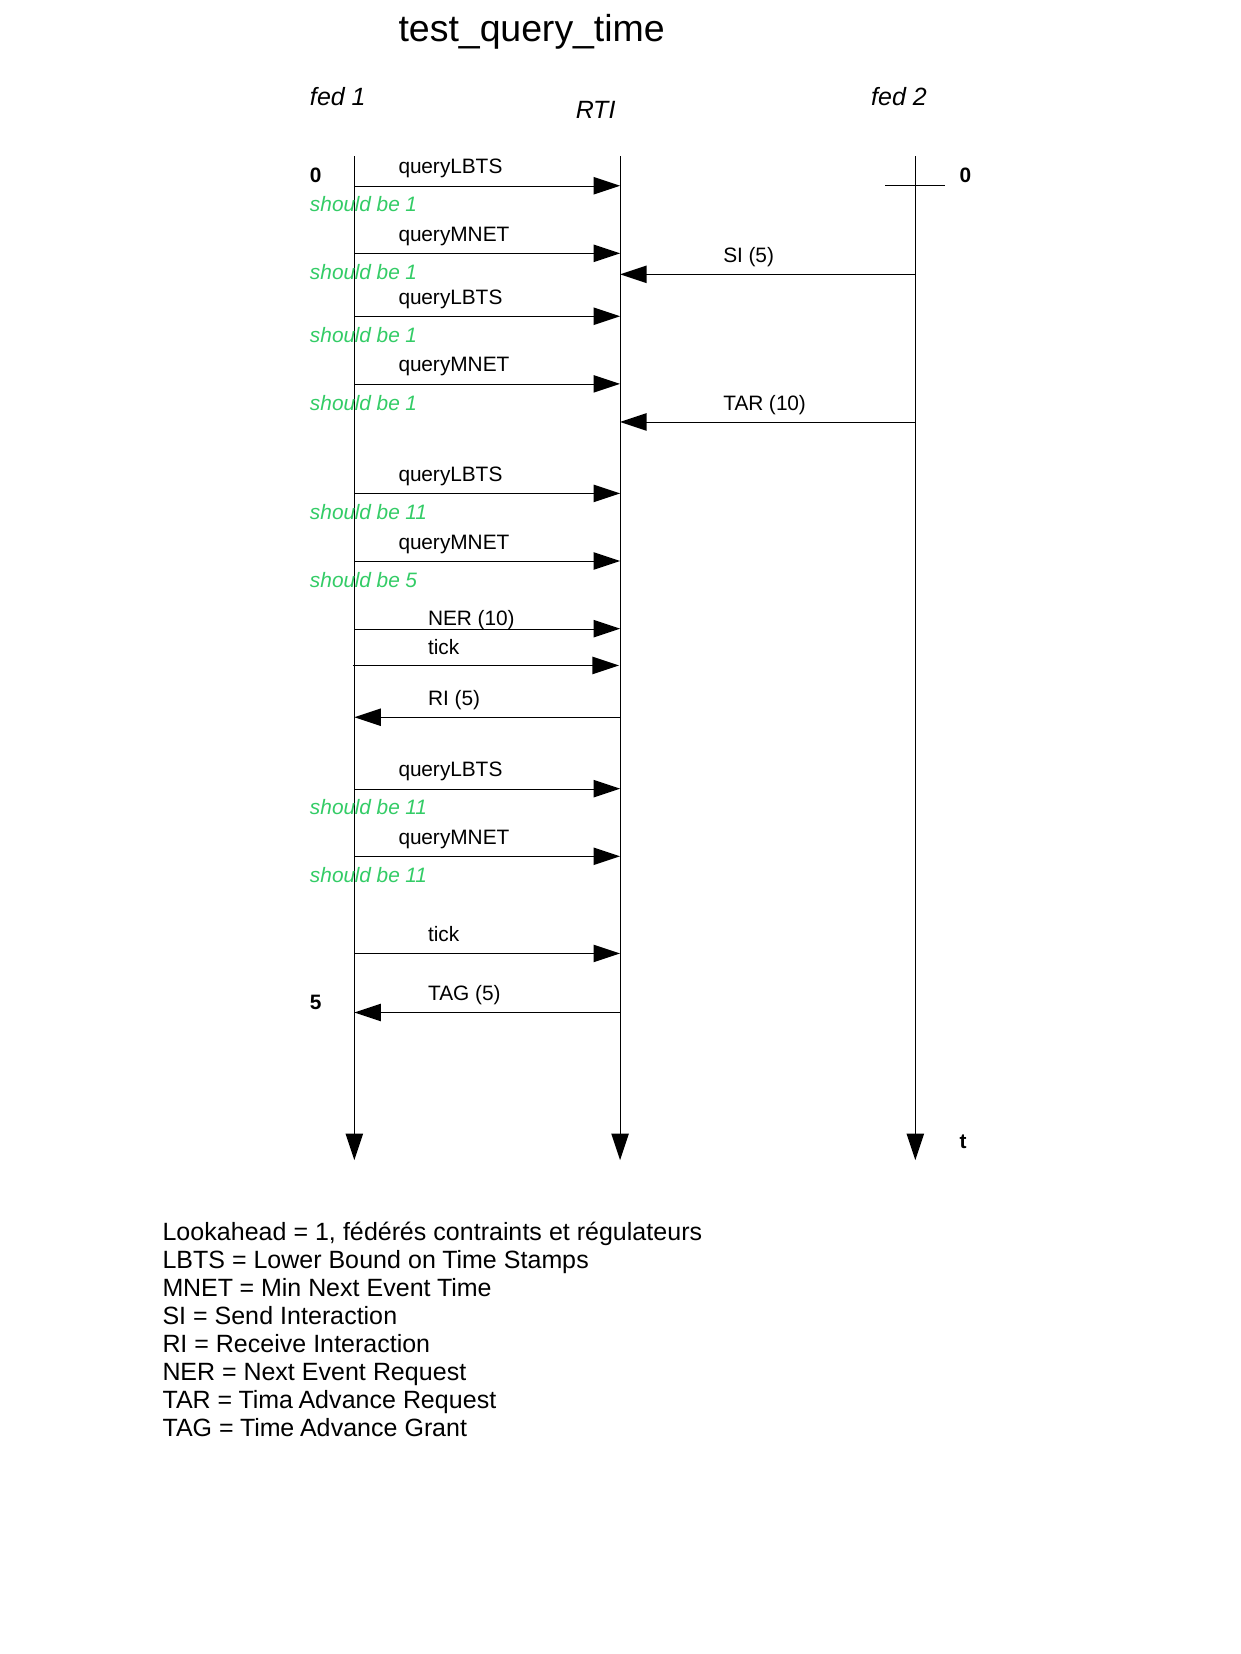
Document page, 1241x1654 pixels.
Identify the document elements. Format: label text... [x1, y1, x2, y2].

text_box fed 2 [856, 75, 975, 119]
text_box should be 11 [295, 856, 443, 895]
text_box test_query_time [383, 0, 945, 57]
text_box queryMNET [383, 215, 591, 254]
text_box queryMNET [383, 818, 591, 857]
text_box 0 [295, 156, 355, 195]
text_box should be 1 [295, 253, 443, 292]
text_box Lookahead = 1, fédérés contraints et régulateurs LBTS = Lower Bound on Time Stamps MNET = Min Next Event Time SI = Send Interaction RI = Receive Interaction NER = Next Event Request TAR = Tima Advance Request TAG = Time Advance Grant [147, 1210, 1152, 1450]
text_box fed 1 [295, 75, 414, 119]
text_box 5 [295, 982, 355, 1022]
text_box should be 1 [295, 383, 443, 422]
text_box queryMNET [383, 522, 591, 562]
text_box 0 [944, 156, 1004, 195]
text_box tick [413, 915, 621, 954]
text_box should be 1 [295, 185, 443, 224]
text_box should be 11 [295, 493, 443, 532]
text_box RTI [561, 88, 680, 132]
text_box should be 5 [295, 561, 443, 600]
text_box should be 1 [295, 316, 443, 355]
text_box queryMNET [383, 345, 591, 384]
text_box queryLBTS [383, 455, 591, 494]
text_box TAG (5) [413, 974, 680, 1013]
text_box RI (5) [413, 679, 680, 718]
text_box tick [413, 628, 650, 667]
text_box t [944, 1122, 1004, 1161]
text_box SI (5) [708, 236, 827, 275]
text_box queryLBTS [383, 147, 591, 186]
text_box queryLBTS [383, 750, 591, 789]
text_box should be 11 [295, 788, 443, 827]
text_box NER (10) [413, 599, 680, 638]
text_box queryLBTS [383, 278, 591, 317]
text_box TAR (10) [708, 383, 916, 422]
